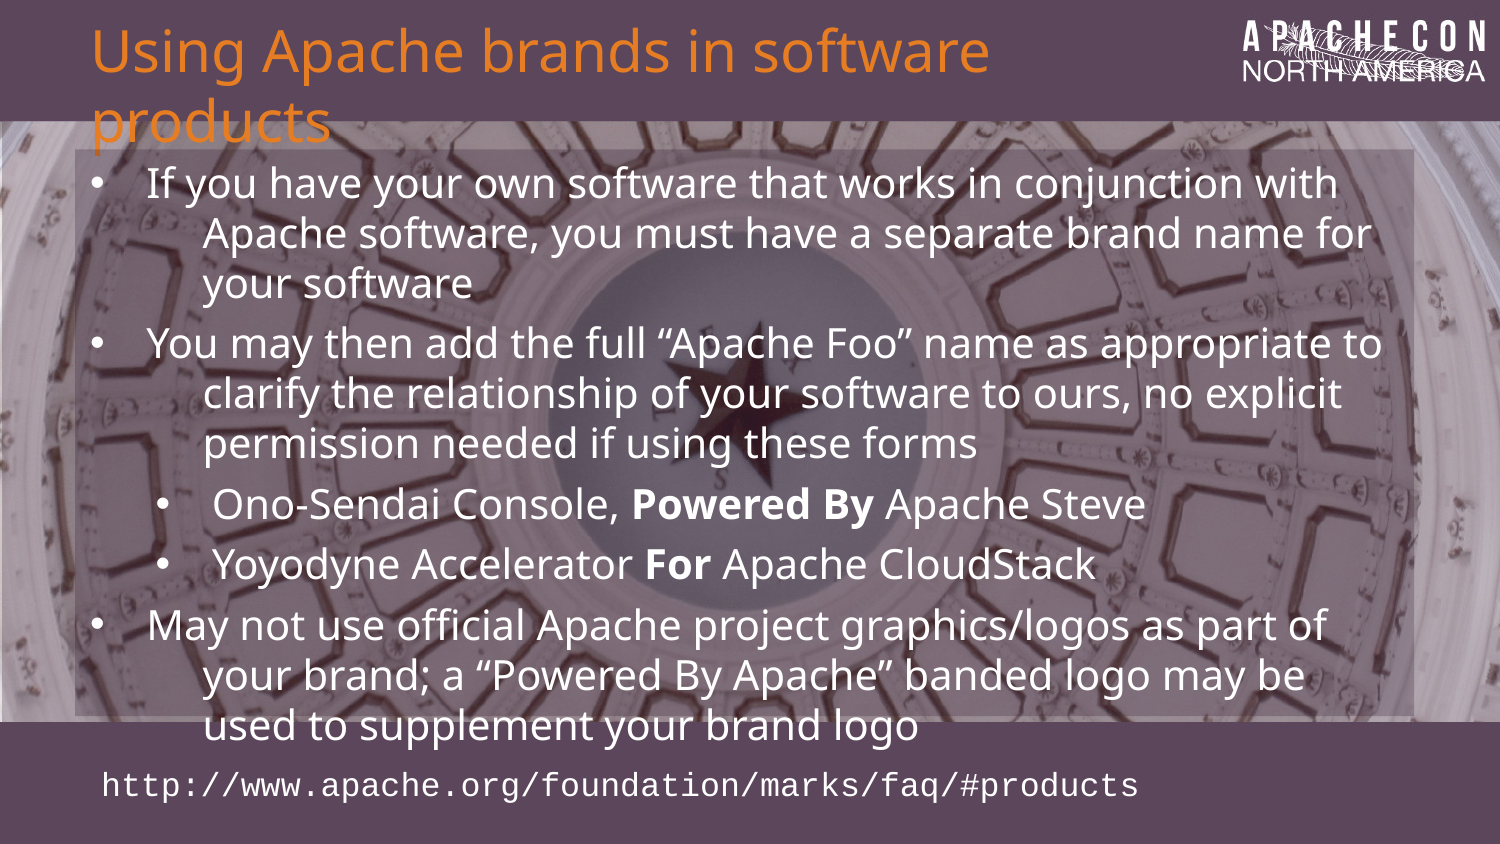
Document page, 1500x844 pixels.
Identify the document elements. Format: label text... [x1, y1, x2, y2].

text_box If you have your own software that works in conjunction with Apache software, you must have a separate brand name for your software You may then add the full “Apache Foo” name as appropriate to clarify the relationship of your software to ours, no explicit permission needed if using these forms Ono-Sendai Console, Powered By Apache Steve Yoyodyne Accelerator For Apache CloudStack May not use official Apache project graphics/logos as part of your brand; a “Powered By Apache” banded logo may be used to supplement your brand logo [75, 149, 1415, 717]
text_box http://www.apache.org/foundation/marks/faq/#products [86, 755, 1182, 816]
picture [0, 0, 1500, 844]
text_box Using Apache brands in software products [75, 6, 1193, 107]
